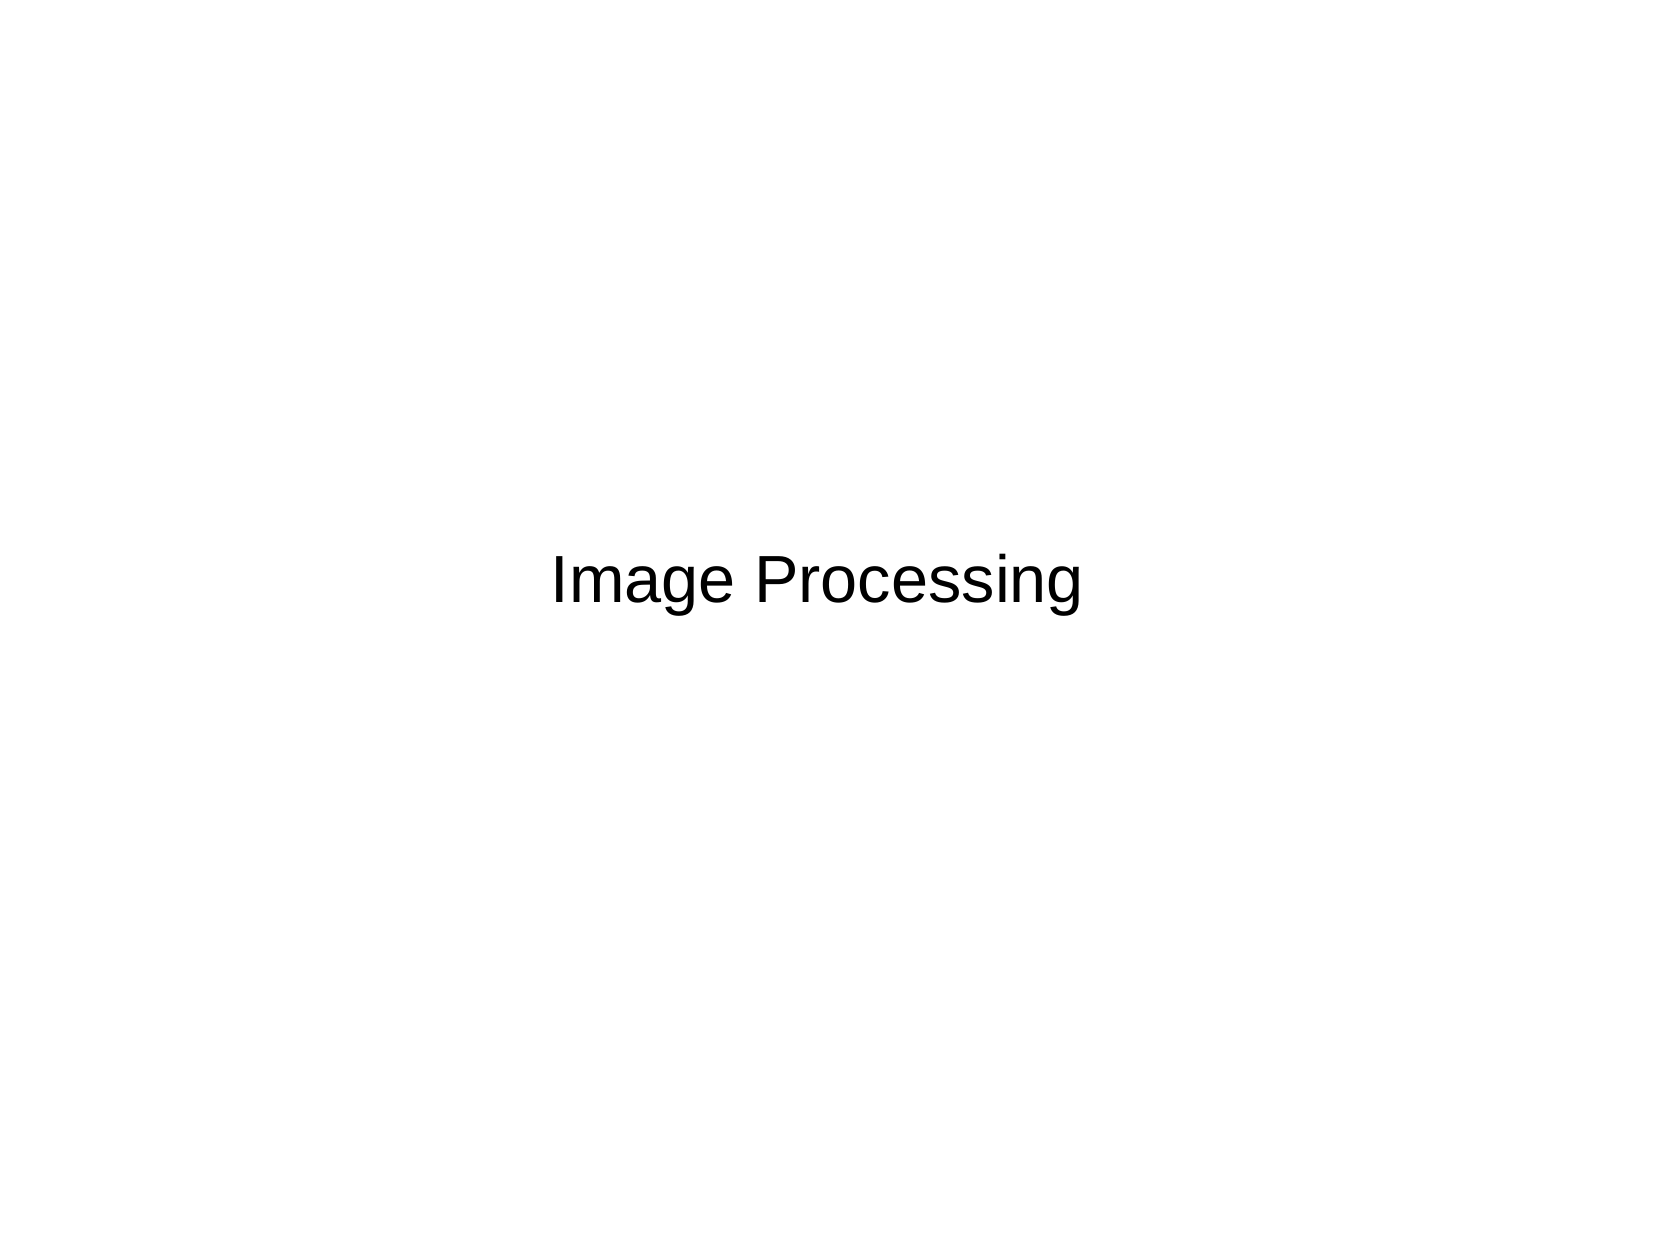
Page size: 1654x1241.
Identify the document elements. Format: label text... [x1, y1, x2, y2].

subtitle Image Processing [82, 49, 1571, 1109]
